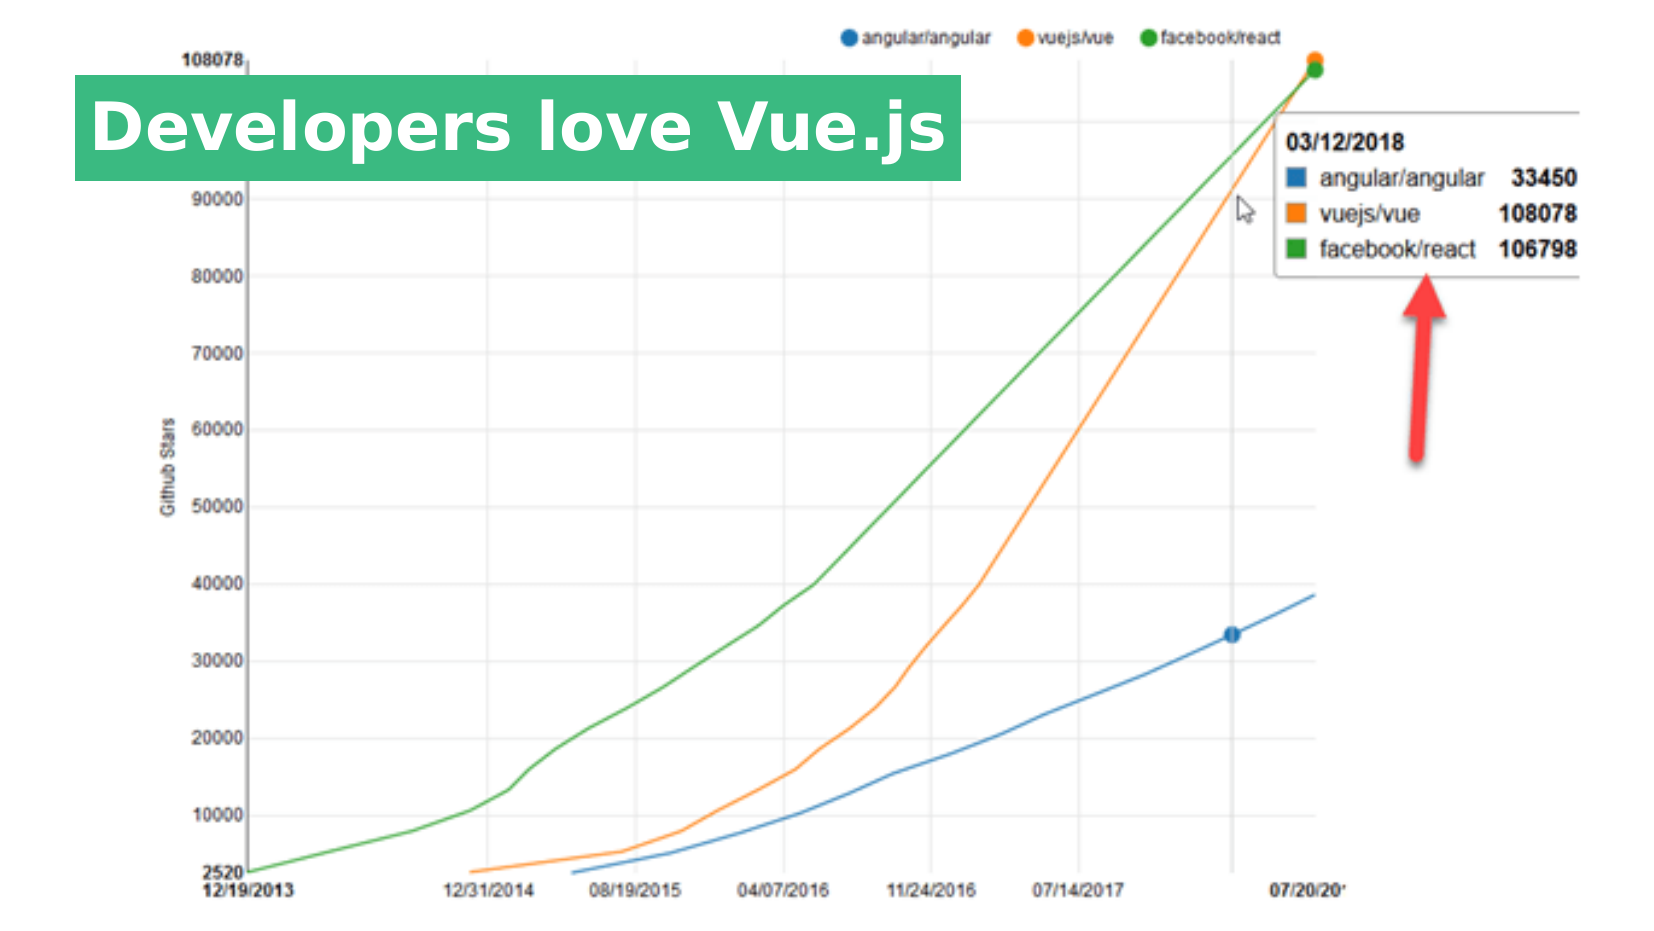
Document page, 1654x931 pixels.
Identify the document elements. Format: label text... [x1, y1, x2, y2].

picture [69, 13, 1585, 917]
text_box Developers love Vue.js [75, 75, 961, 181]
